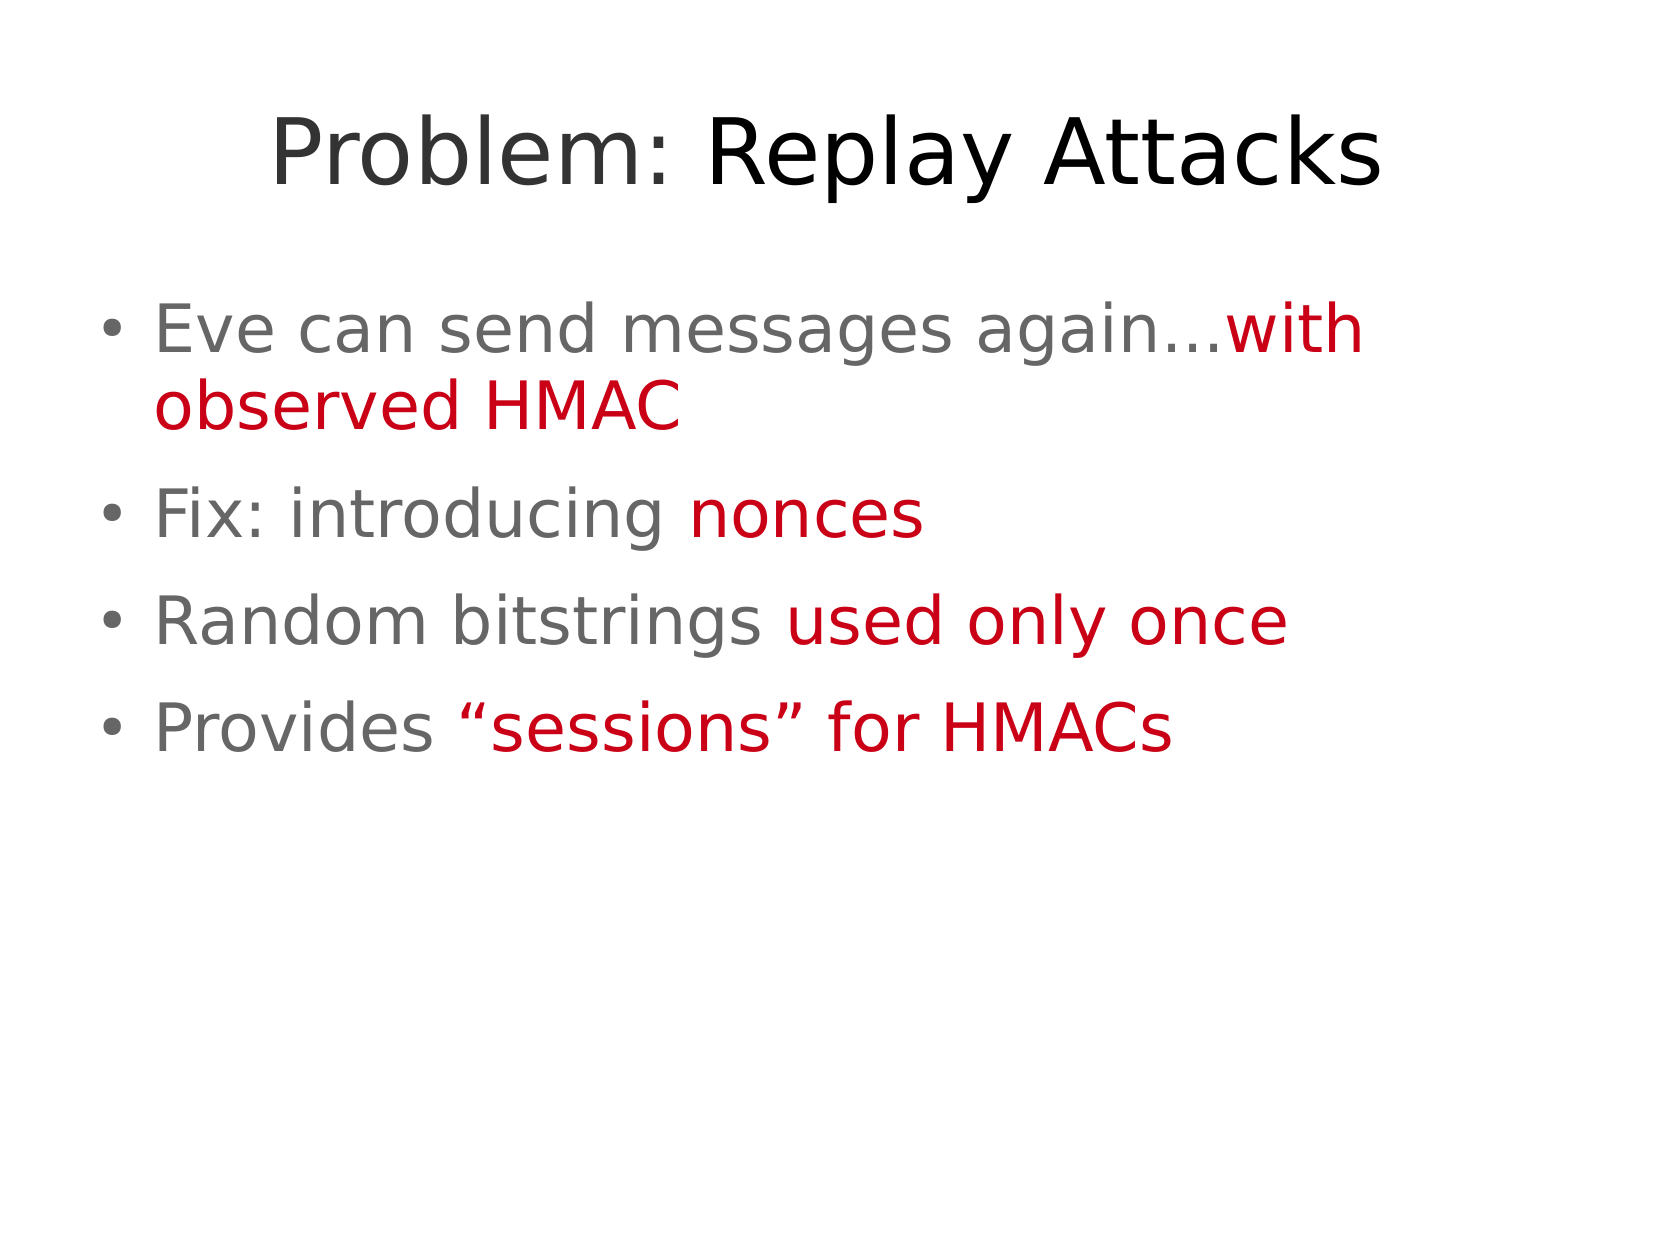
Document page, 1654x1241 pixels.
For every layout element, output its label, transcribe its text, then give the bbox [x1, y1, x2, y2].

title Problem: Replay Attacks [82, 56, 1571, 250]
list Eve can send messages again...with observed HMAC Fix: introducing nonces Random bitstrings used only once Provides “sessions” for HMACs [82, 290, 1571, 1109]
